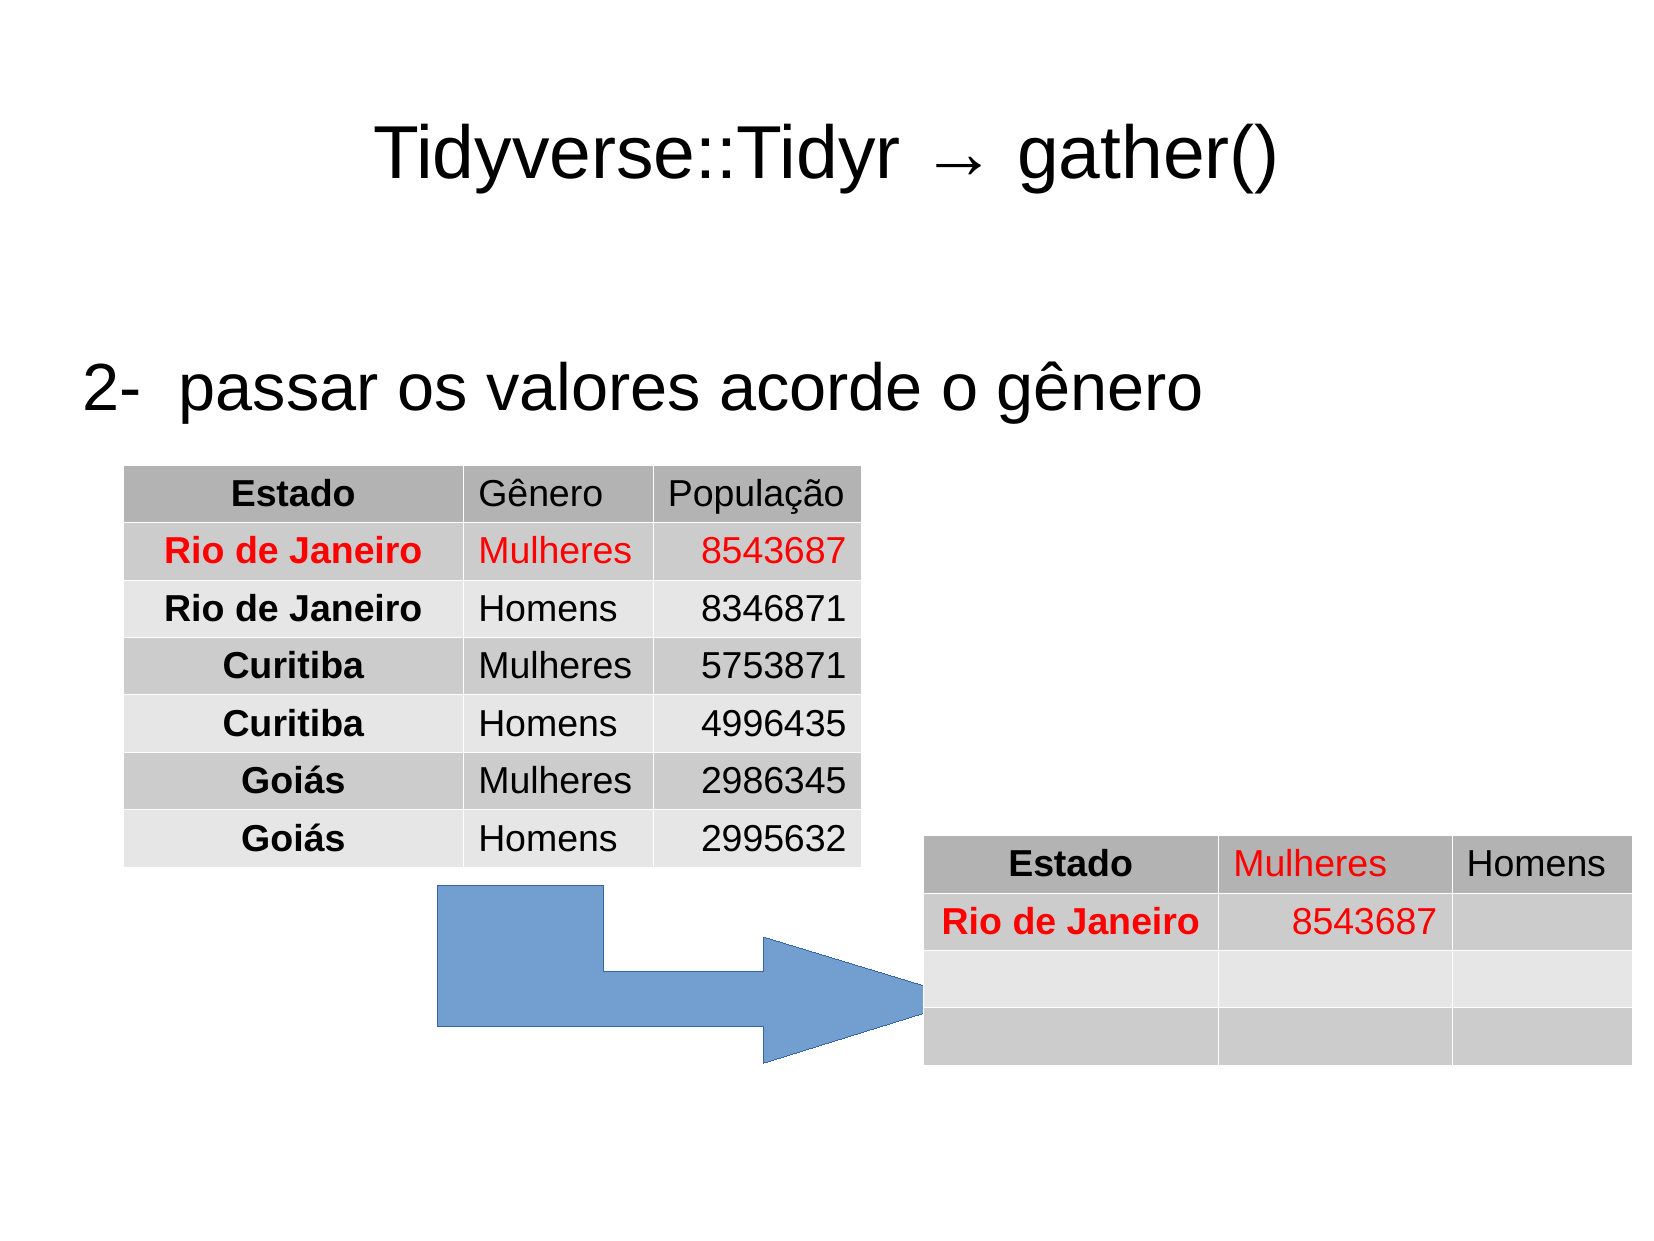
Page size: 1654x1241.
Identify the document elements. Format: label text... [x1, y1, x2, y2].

table_cell Mulheres [464, 523, 653, 580]
table_header Mulheres [1219, 836, 1452, 893]
table_cell 4996435 [654, 695, 861, 752]
table_cell Homens [464, 695, 653, 752]
table_cell 2986345 [654, 753, 861, 809]
table_cell [1453, 1008, 1632, 1065]
subtitle 2- passar os valores acorde o gênero [82, 290, 1571, 485]
table_header Estado [924, 836, 1218, 893]
table_cell Mulheres [464, 638, 653, 694]
table_cell [924, 951, 1218, 1007]
table_cell Rio de Janeiro [924, 894, 1218, 950]
table_cell Curitiba [124, 695, 463, 752]
table_header População [654, 466, 861, 522]
title Tidyverse::Tidyr → gather() [82, 49, 1571, 257]
table_cell Curitiba [124, 638, 463, 694]
table_cell Homens [464, 581, 653, 637]
table_cell Homens [464, 810, 653, 867]
table_cell Rio de Janeiro [124, 581, 463, 637]
table_cell Mulheres [464, 753, 653, 809]
table_cell [1219, 1008, 1452, 1065]
table_cell Goiás [124, 810, 463, 867]
table_cell Rio de Janeiro [124, 523, 463, 580]
table_header Gênero [464, 466, 653, 522]
table_header Homens [1453, 836, 1632, 893]
table_cell [924, 1008, 1218, 1065]
table_cell [1453, 951, 1632, 1007]
table_cell 5753871 [654, 638, 861, 694]
text_box [437, 885, 923, 1064]
table_cell 8346871 [654, 581, 861, 637]
table_header Estado [124, 466, 463, 522]
table_cell 8543687 [1219, 894, 1452, 950]
table_cell Goiás [124, 753, 463, 809]
table_cell 8543687 [654, 523, 861, 580]
table_cell 2995632 [654, 810, 861, 867]
table_cell [1219, 951, 1452, 1007]
table_cell [1453, 894, 1632, 950]
